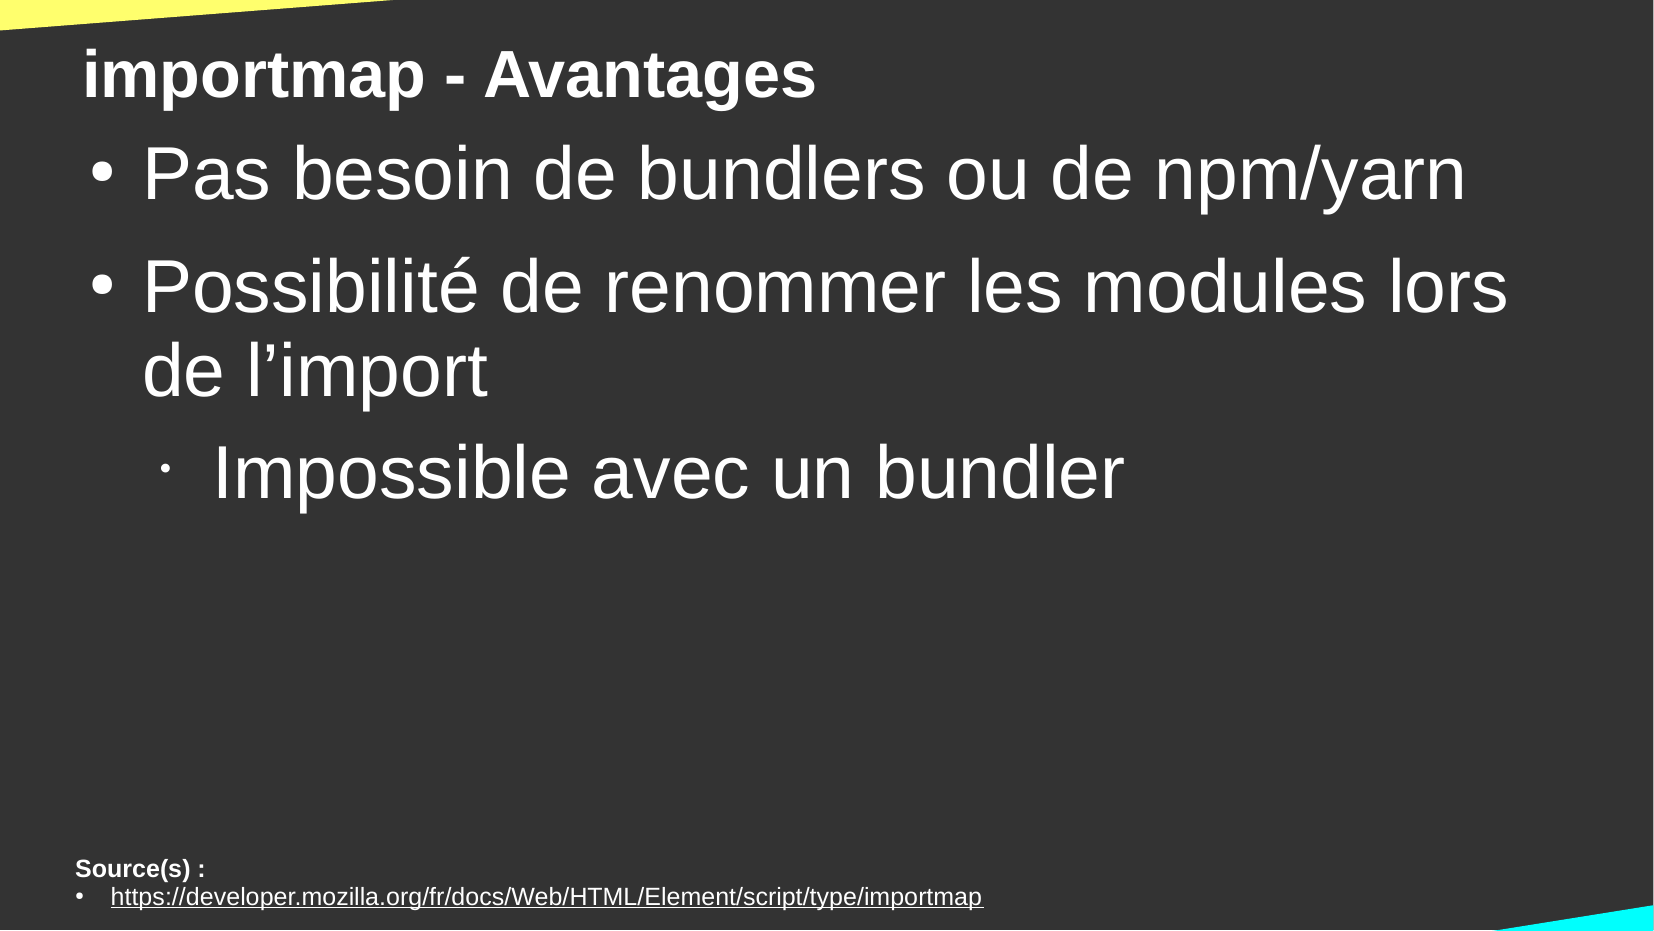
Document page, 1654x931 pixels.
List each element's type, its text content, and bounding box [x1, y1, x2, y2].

text_box [0, 0, 393, 31]
text_box Source(s) : https://developer.mozilla.org/fr/docs/Web/HTML/Element/script/type/importmap [60, 809, 1546, 919]
list Pas besoin de bundlers ou de npm/yarn Possibilité de renommer les modules lors de l’import Impossible avec un bundler [71, 131, 1550, 811]
title importmap - Avantages [82, 37, 969, 113]
text_box [1492, 905, 1654, 931]
